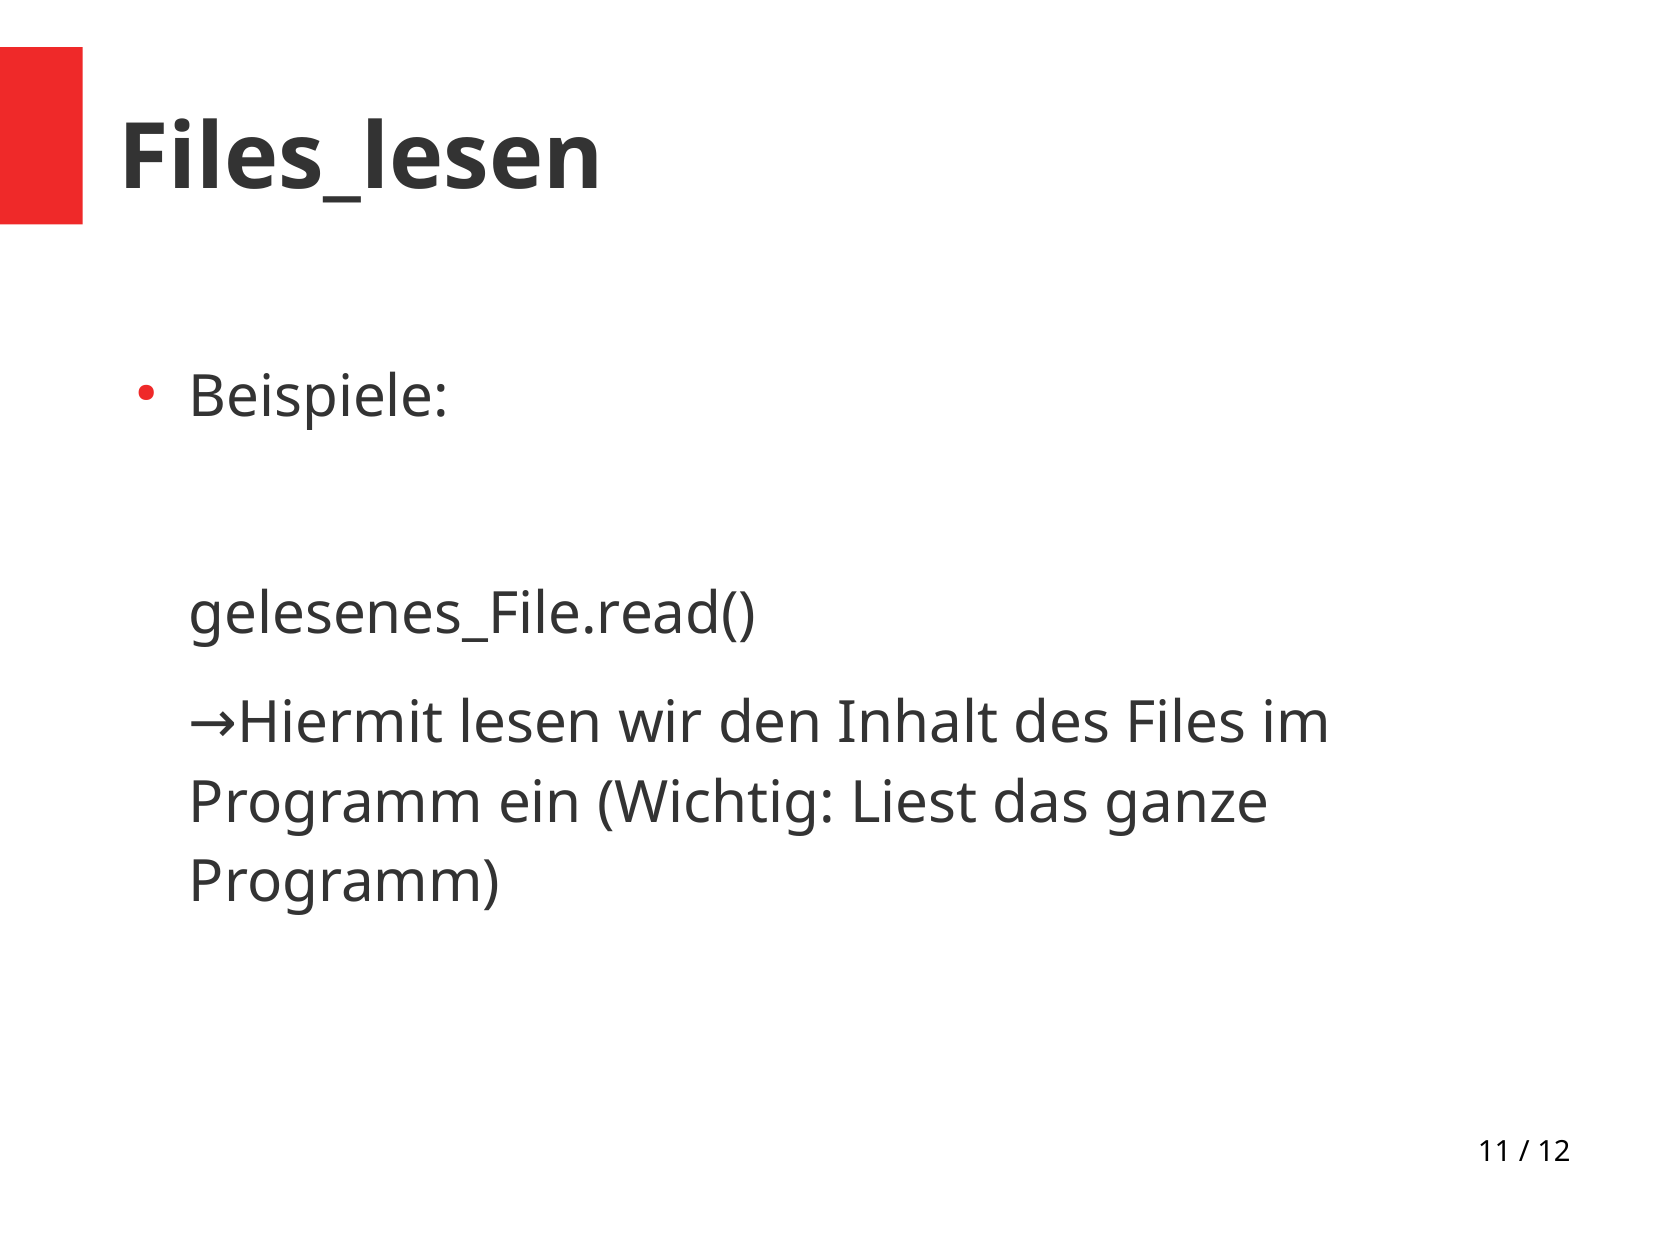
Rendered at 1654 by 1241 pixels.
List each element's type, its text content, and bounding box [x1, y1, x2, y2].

list Beispiele: gelesenes_File.read() →Hiermit lesen wir den Inhalt des Files im Programm ein (Wichtig: Liest das ganze Programm) [118, 354, 1536, 1074]
title Files_lesen [118, 49, 1571, 257]
